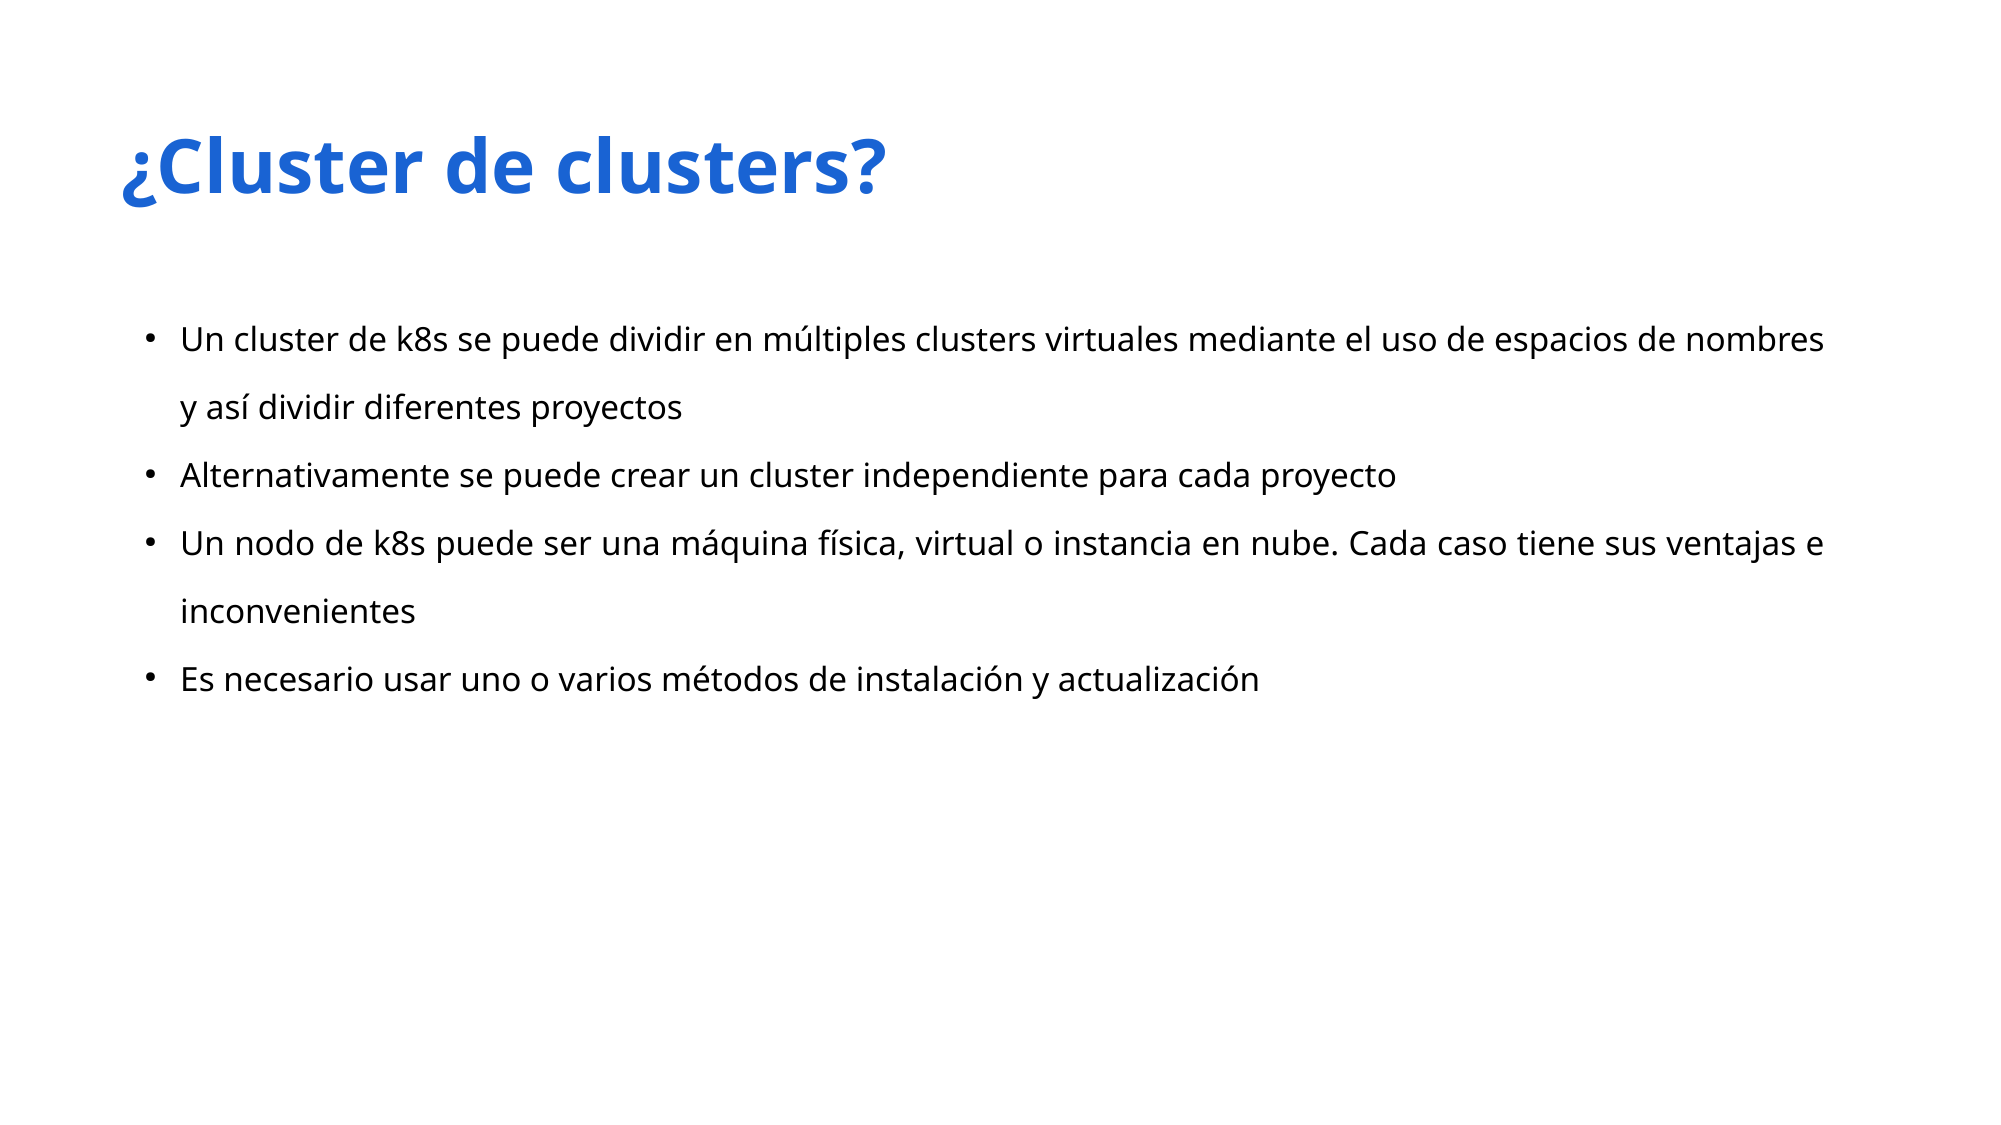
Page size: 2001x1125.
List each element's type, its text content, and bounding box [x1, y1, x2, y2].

text_box Un cluster de k8s se puede dividir en múltiples clusters virtuales mediante el uso de espacios de nombres y así dividir diferentes proyectos Alternativamente se puede crear un cluster independiente para cada proyecto Un nodo de k8s puede ser una máquina física, virtual o instancia en nube. Cada caso tiene sus ventajas e inconvenientes Es necesario usar uno o varios métodos de instalación y actualización [129, 286, 1843, 940]
text_box ¿Cluster de clusters? [106, 106, 1878, 293]
